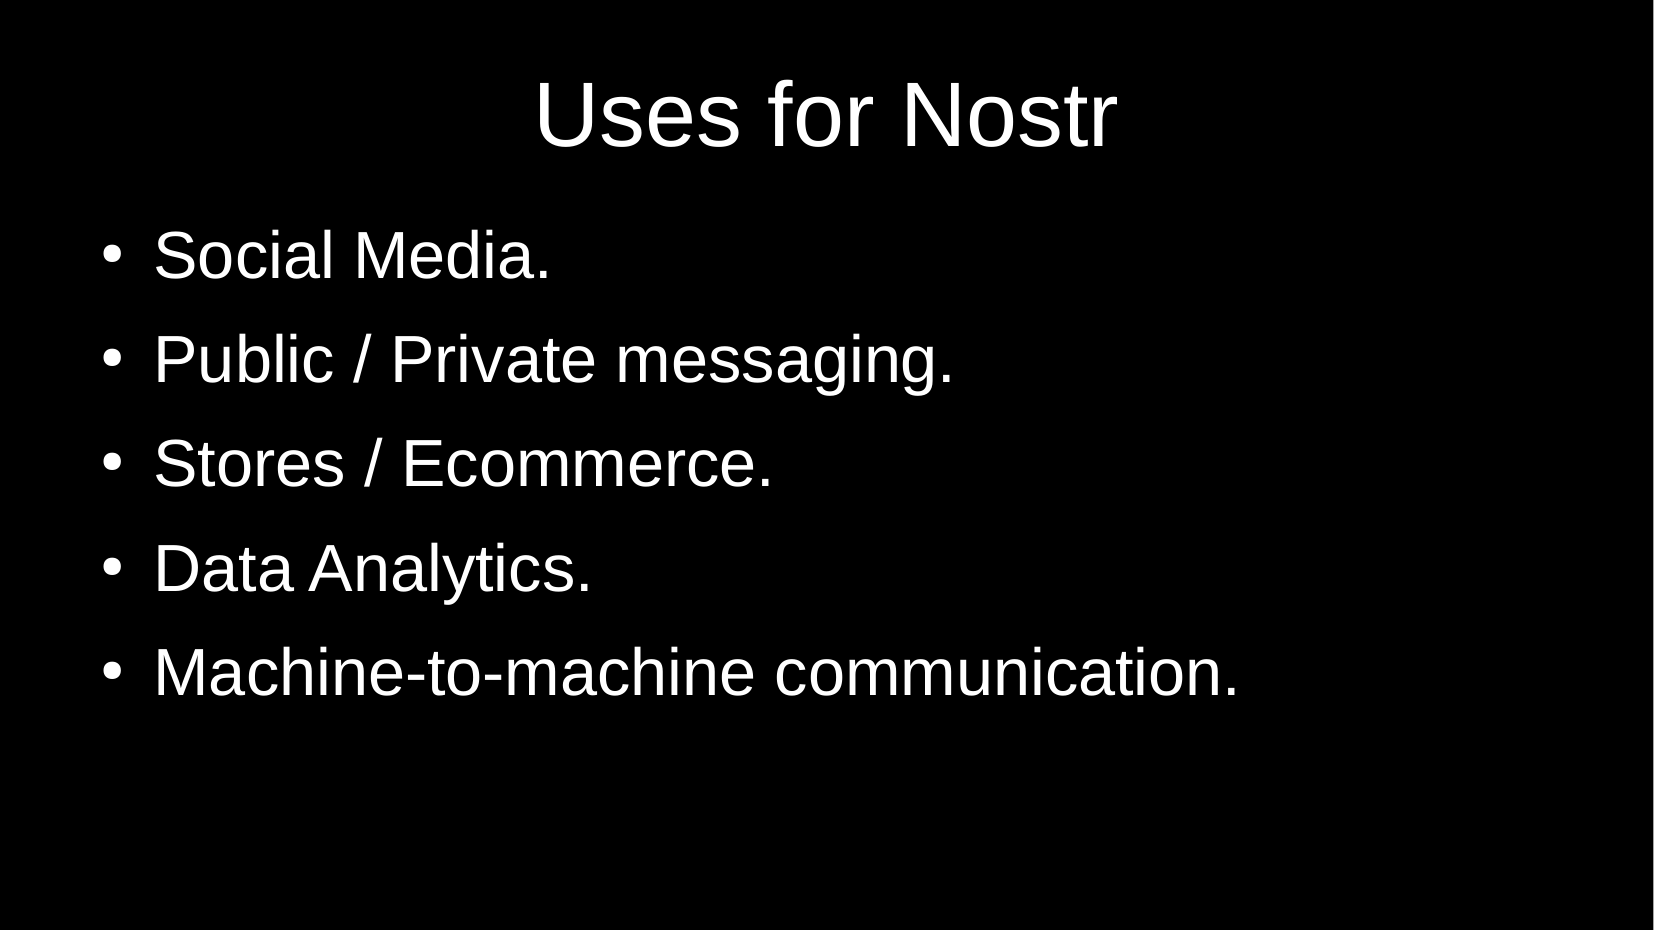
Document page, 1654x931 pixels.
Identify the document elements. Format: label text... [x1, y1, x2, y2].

list Social Media. Public / Private messaging. Stores / Ecommerce. Data Analytics. Machine-to-machine communication. [82, 217, 1571, 758]
title Uses for Nostr [82, 37, 1571, 193]
